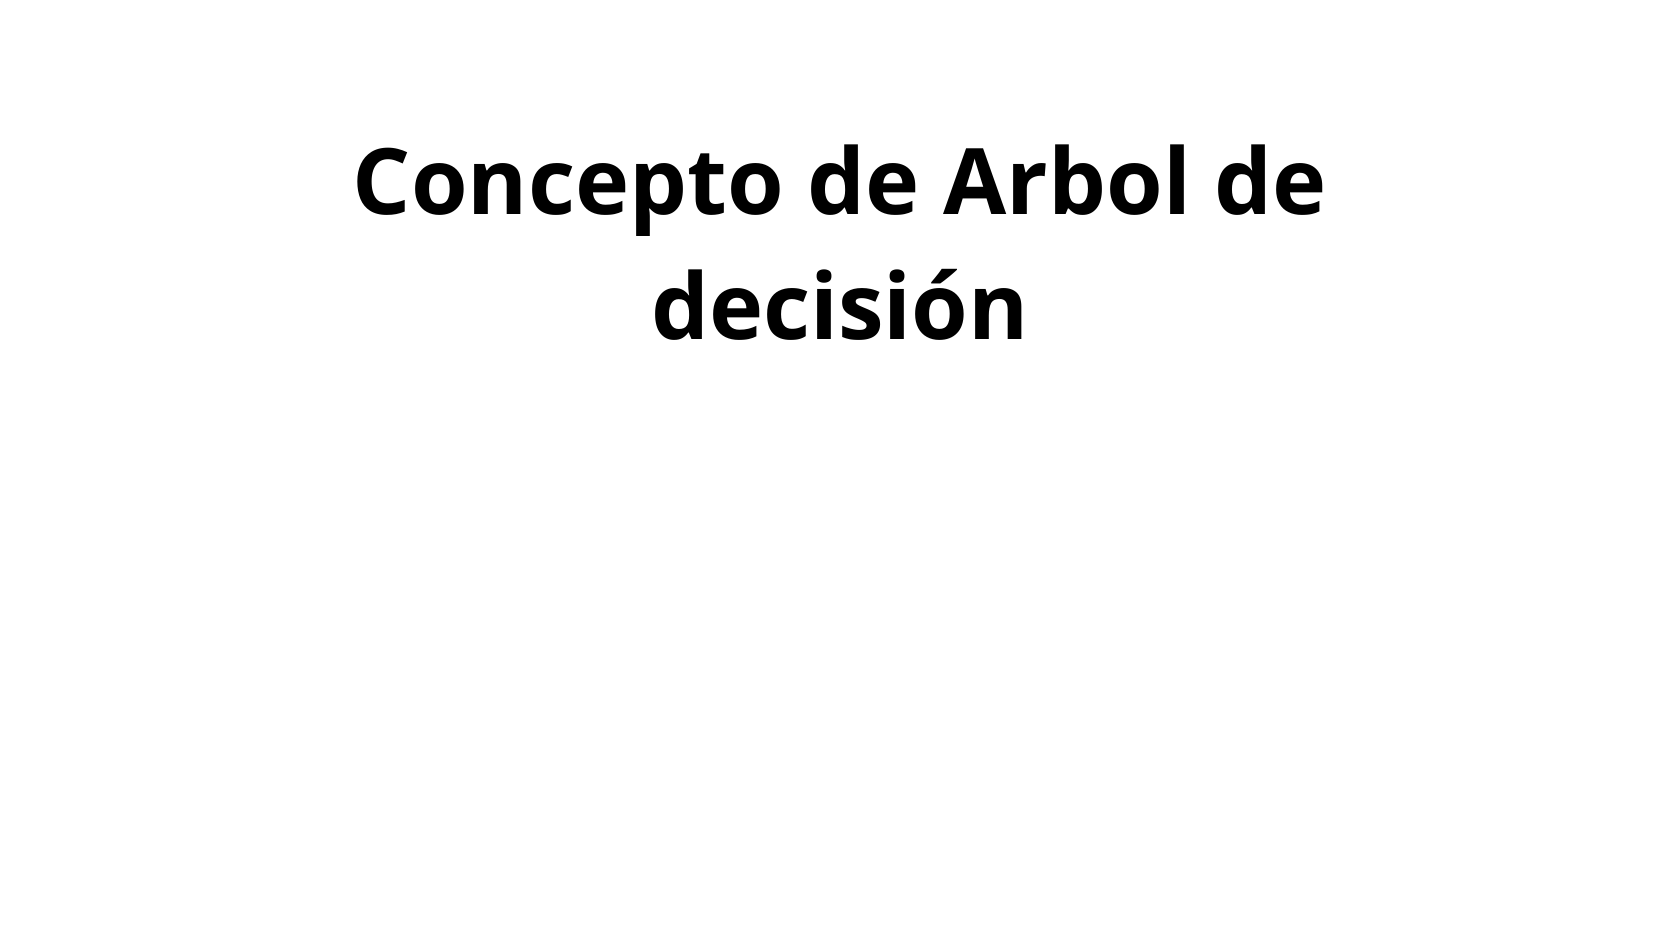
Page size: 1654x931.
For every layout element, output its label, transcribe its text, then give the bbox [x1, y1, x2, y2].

text_box Concepto de Arbol de decisión [149, 109, 1531, 279]
